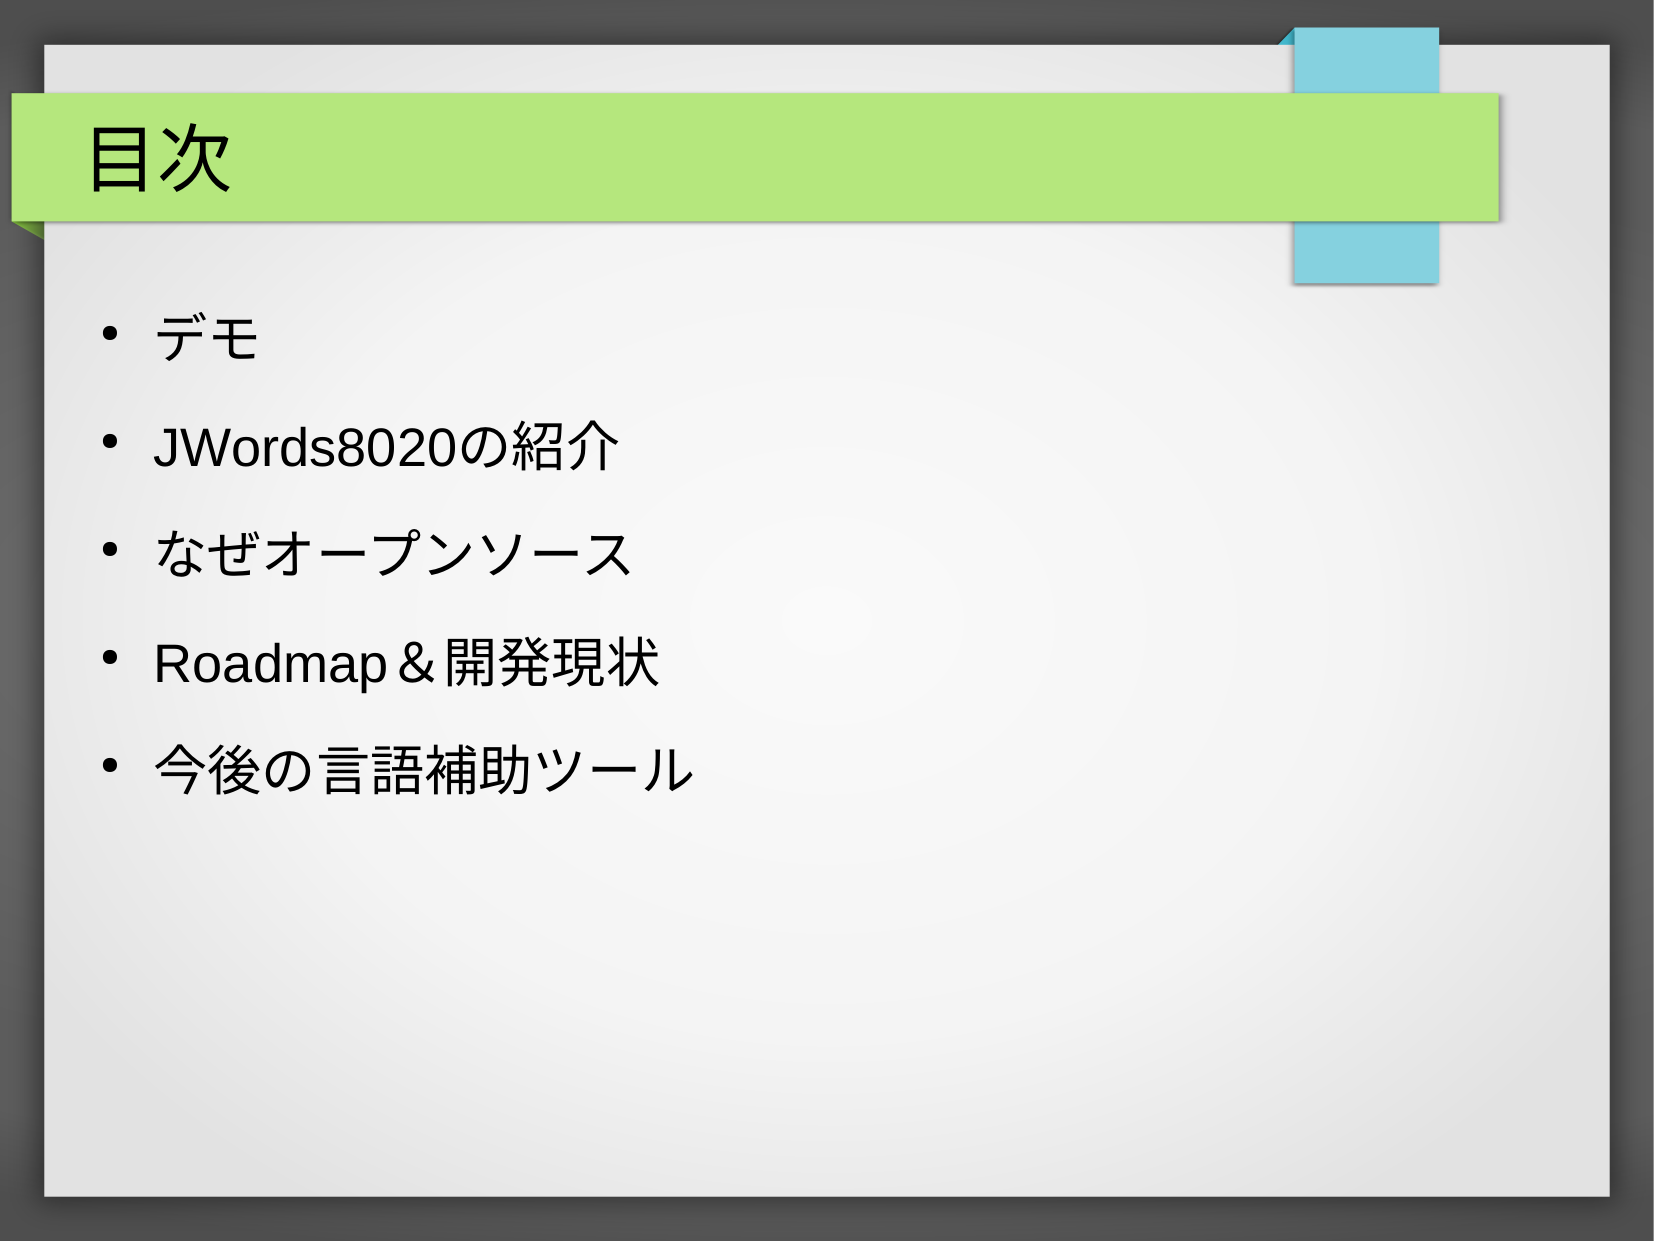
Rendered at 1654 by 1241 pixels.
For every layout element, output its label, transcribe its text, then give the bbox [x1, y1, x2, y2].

title 目次 [82, 94, 1264, 213]
picture [0, 0, 1654, 1241]
list デモ JWords8020の紹介 なぜオープンソース Roadmap＆開発現状 今後の言語補助ツール [82, 295, 1571, 1015]
